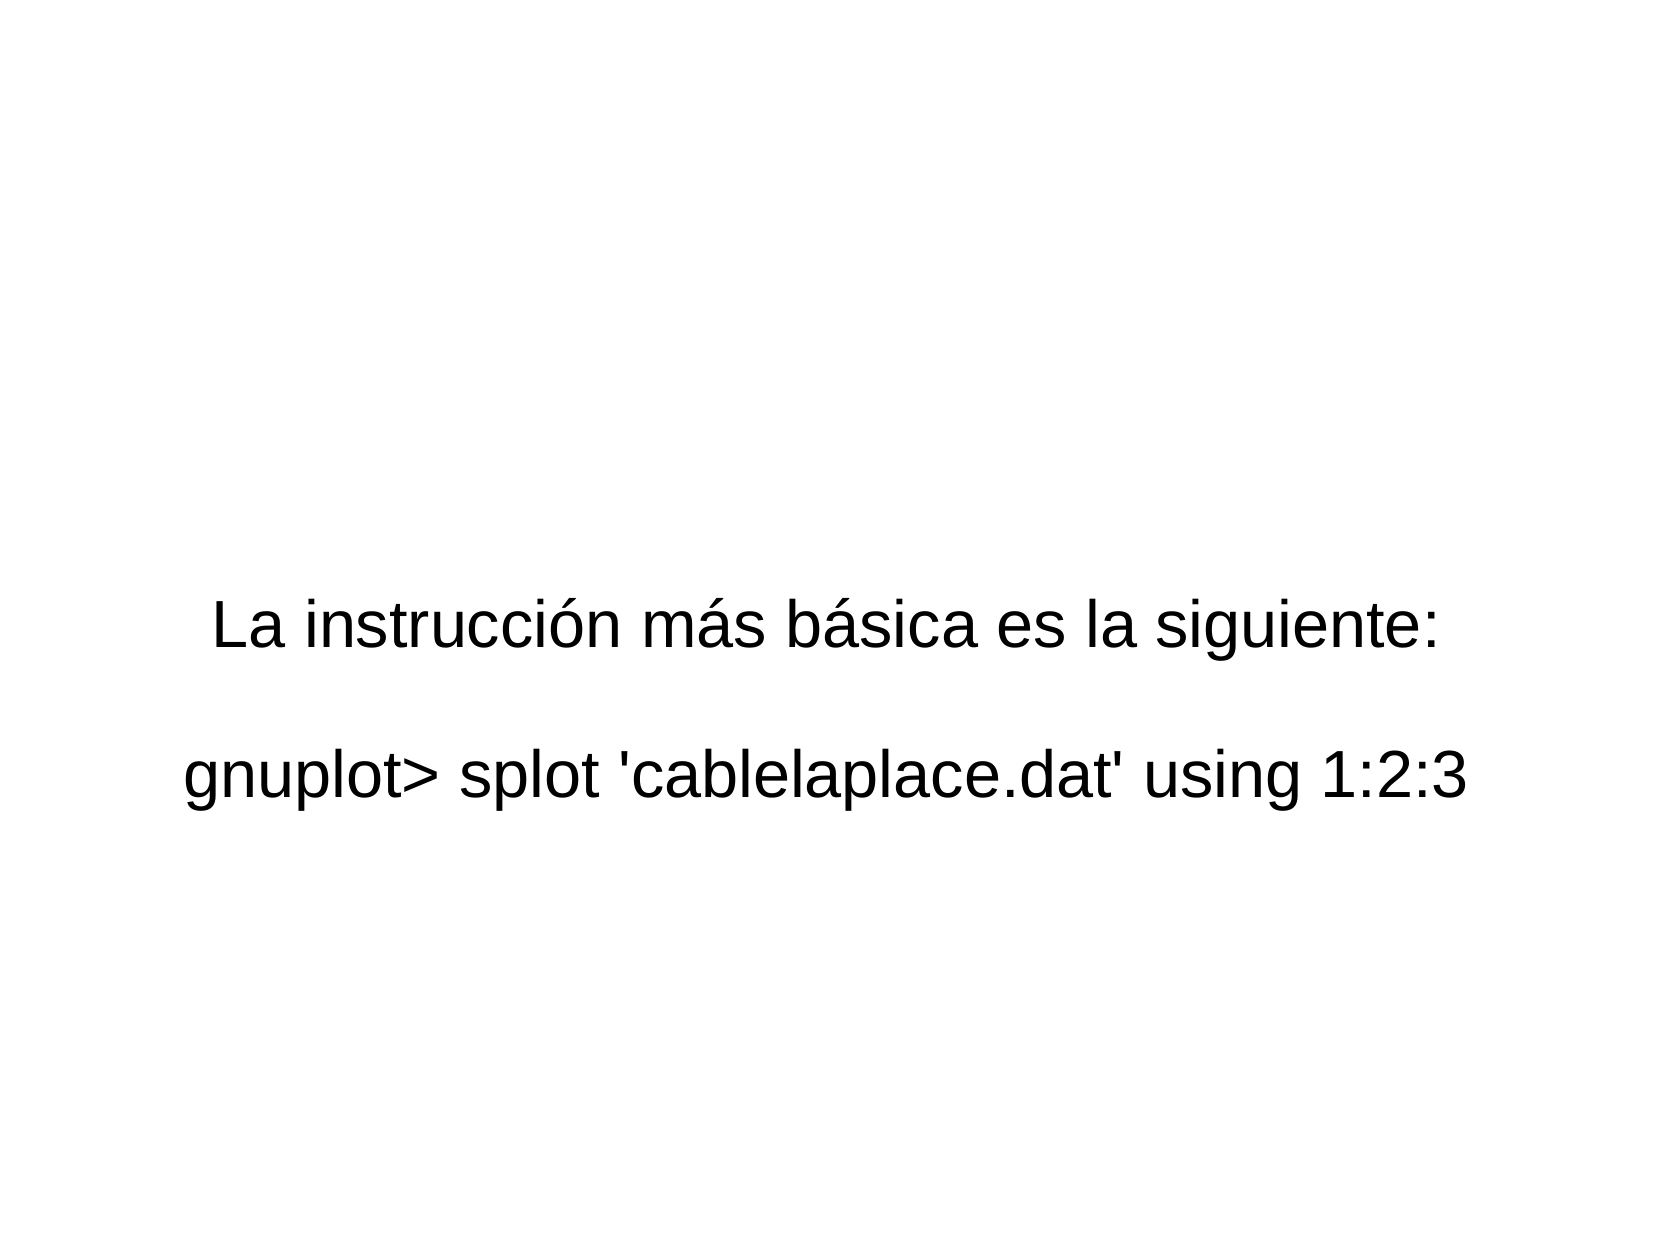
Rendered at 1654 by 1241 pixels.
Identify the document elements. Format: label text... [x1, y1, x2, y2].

subtitle La instrucción más básica es la siguiente: gnuplot> splot 'cablelaplace.dat' using 1:2:3 [82, 297, 1571, 1102]
